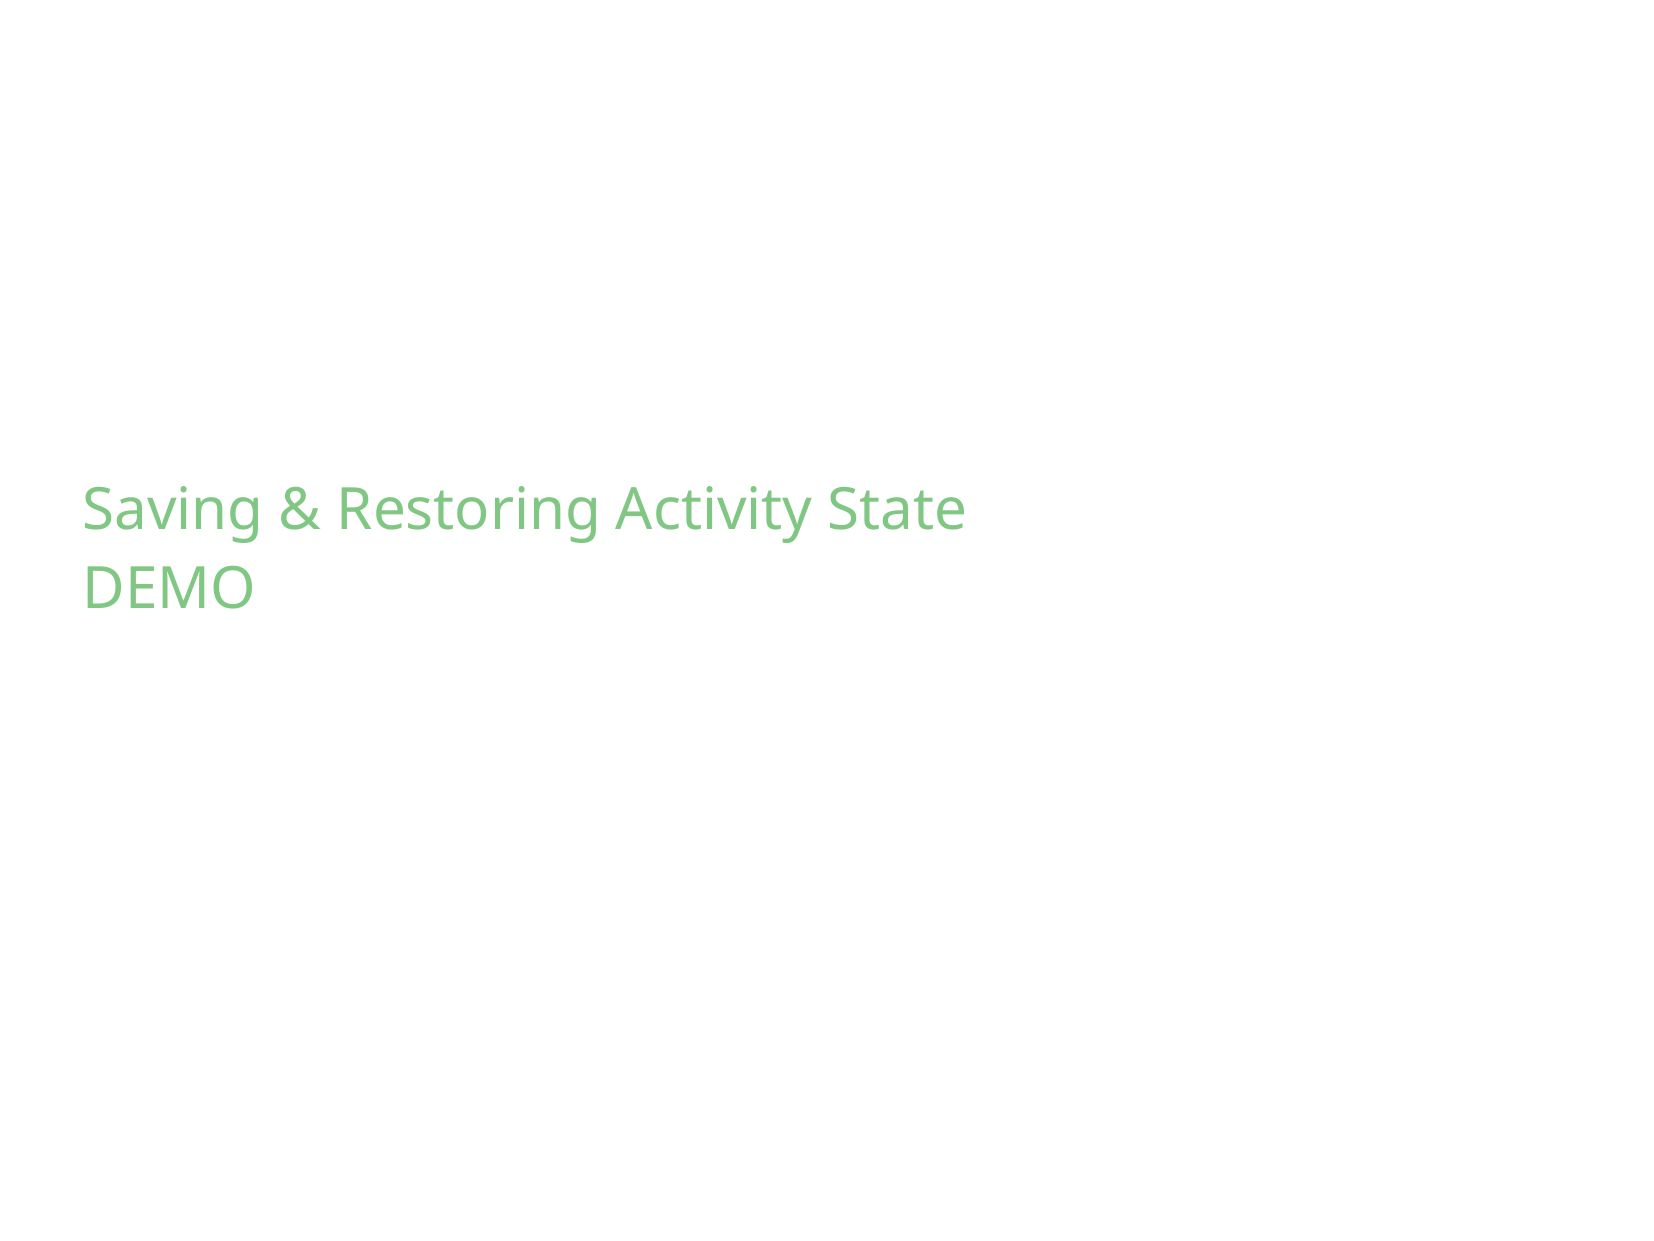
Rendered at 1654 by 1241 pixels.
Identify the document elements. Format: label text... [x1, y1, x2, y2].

title Saving & Restoring Activity State DEMO [82, 442, 1571, 650]
